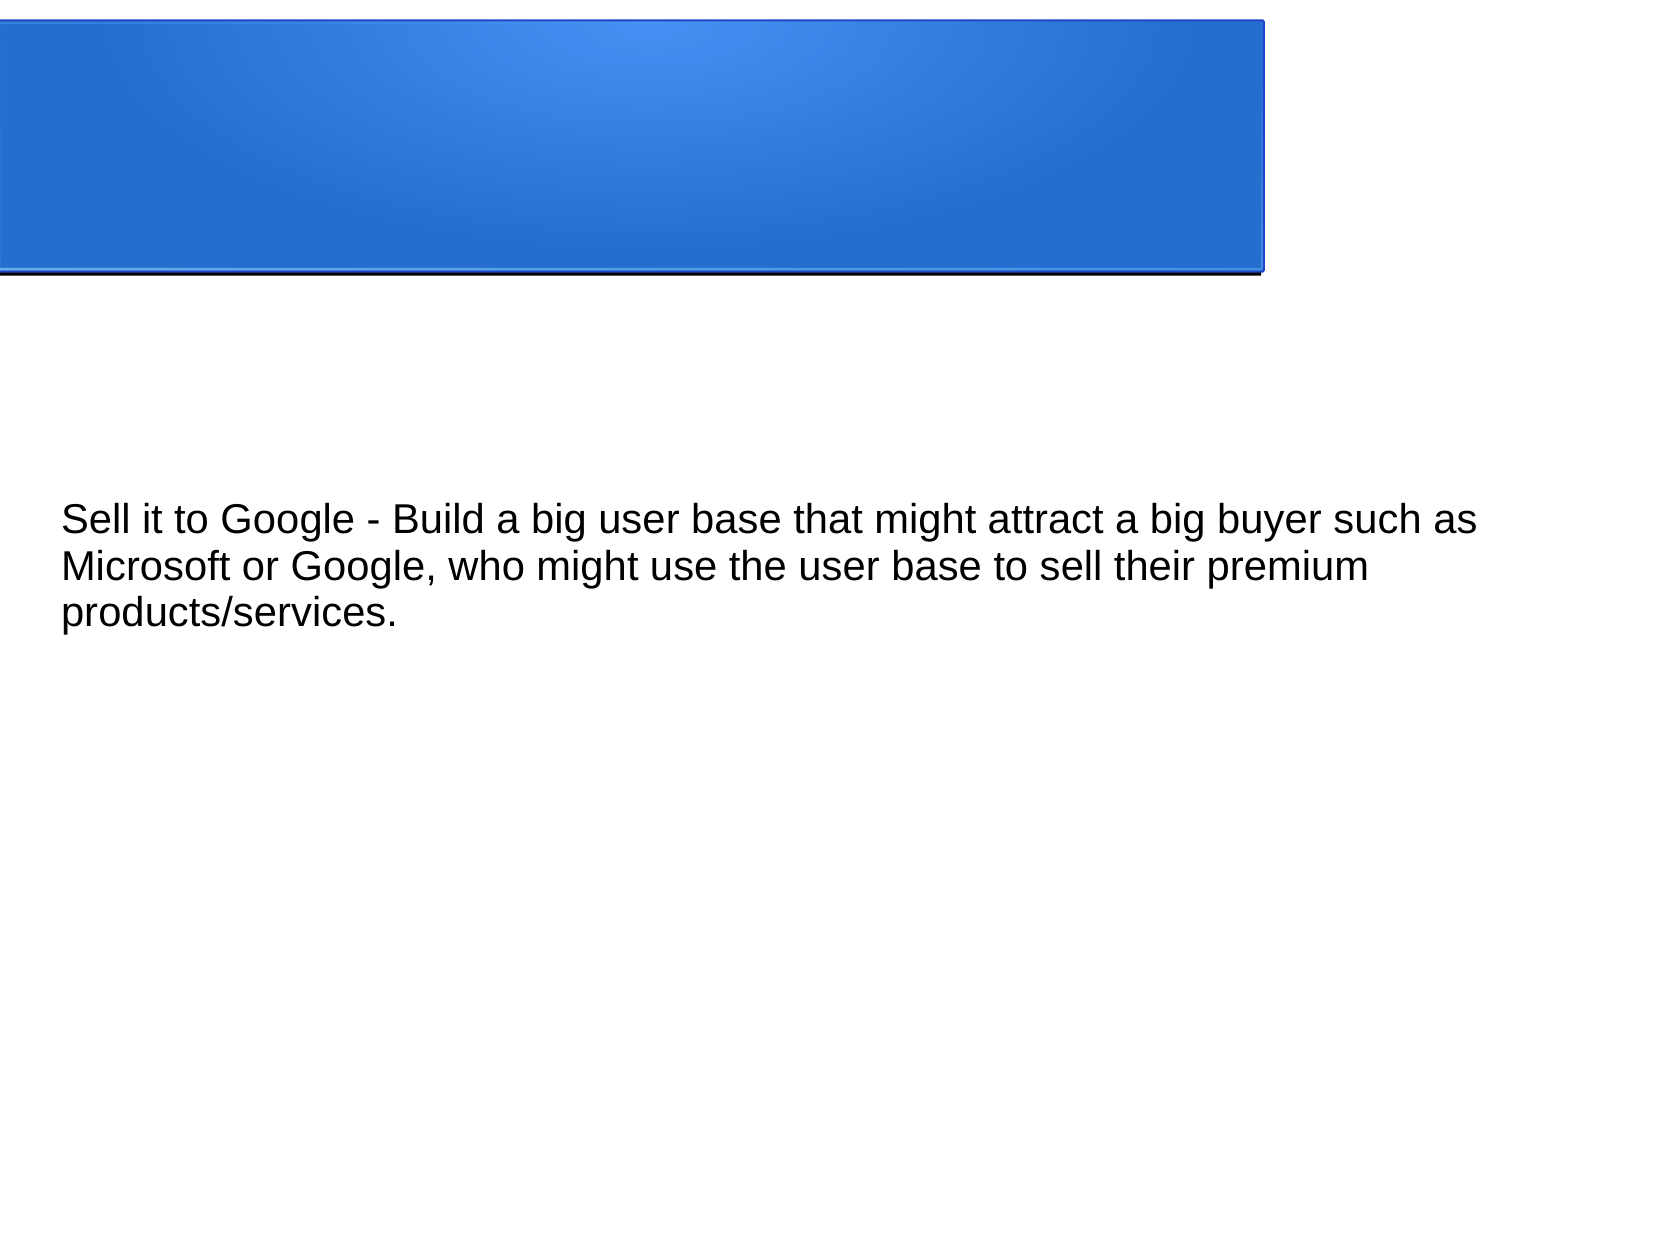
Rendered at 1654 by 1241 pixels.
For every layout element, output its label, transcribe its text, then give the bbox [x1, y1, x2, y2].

text_box Sell it to Google - Build a big user base that might attract a big buyer such as Microsoft or Google, who might use the user base to sell their premium products/services. [46, 488, 1609, 645]
